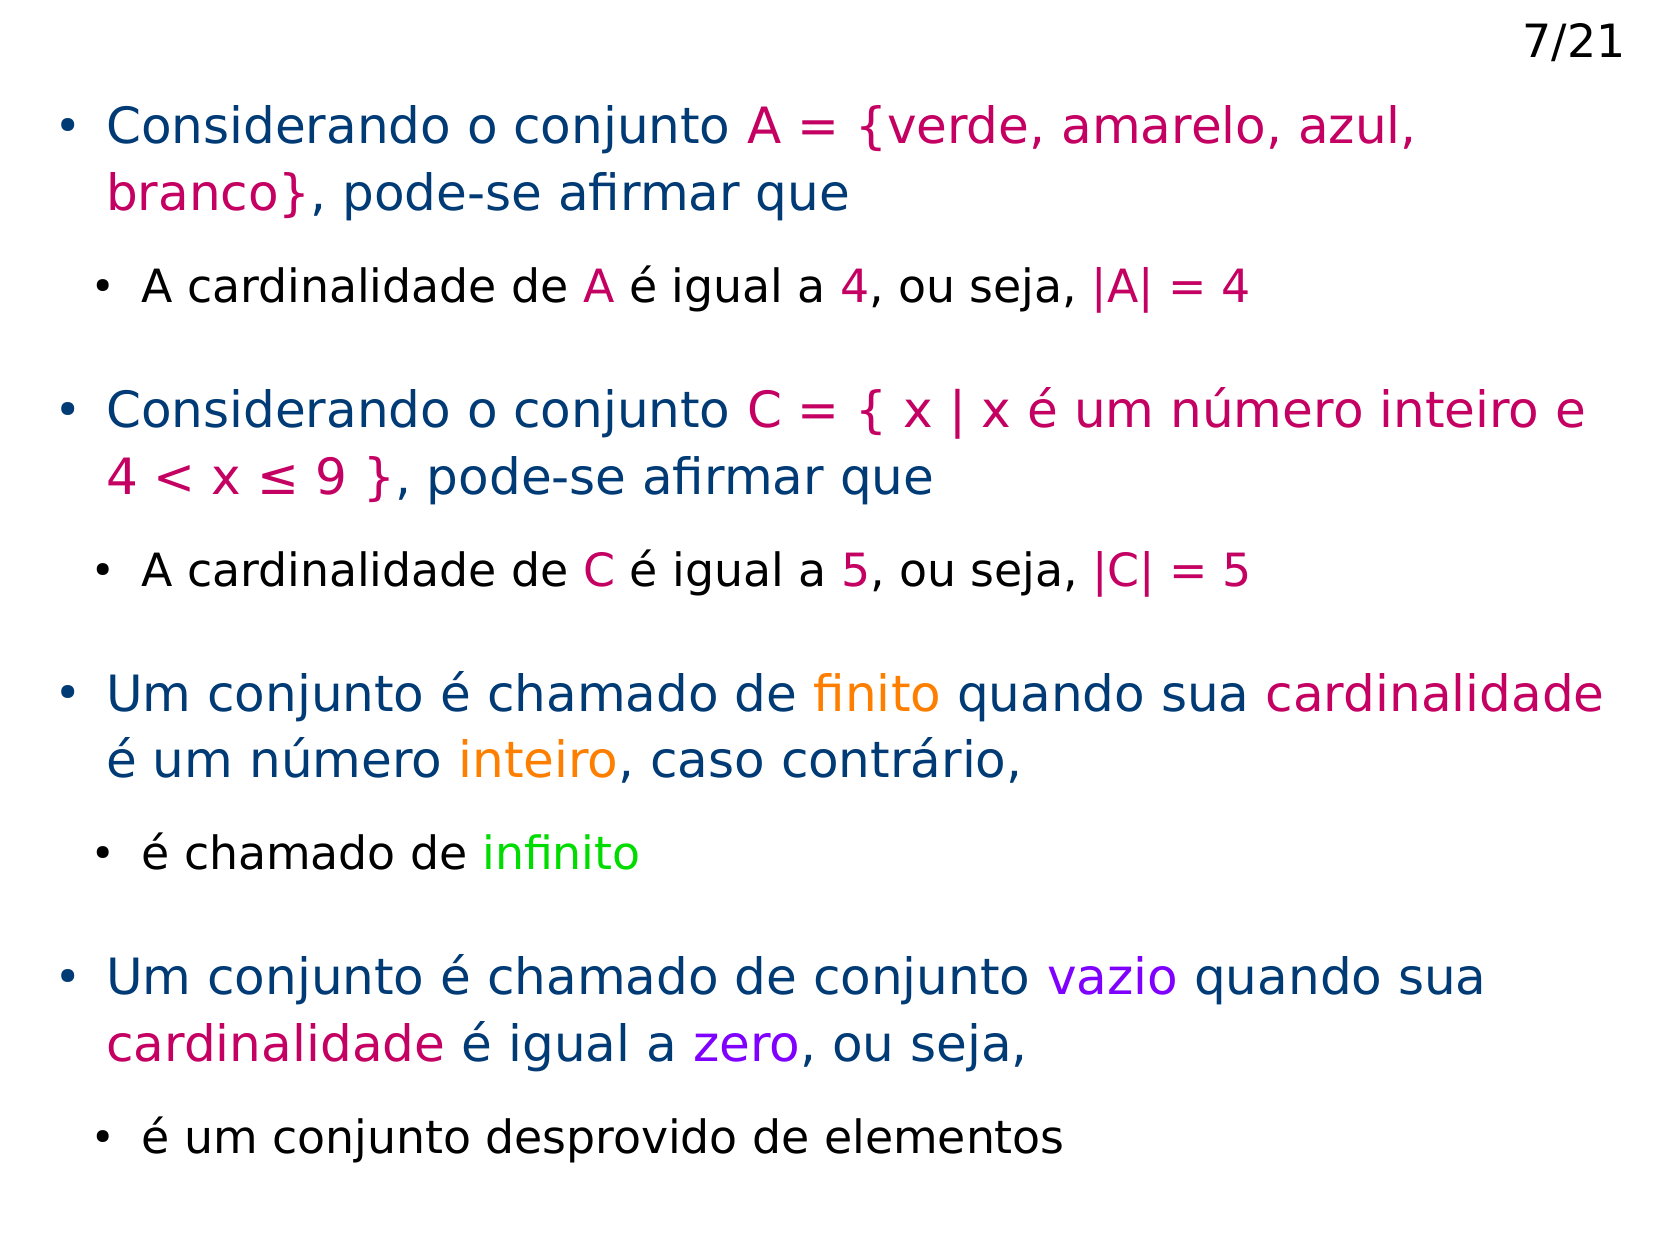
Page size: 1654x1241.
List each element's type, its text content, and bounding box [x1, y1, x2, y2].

list Considerando o conjunto A = {verde, amarelo, azul, branco}, pode-se afirmar que A cardinalidade de A é igual a 4, ou seja, |A| = 4 Considerando o conjunto C = { x | x é um número inteiro e 4 < x ≤ 9 }, pode-se afirmar que A cardinalidade de C é igual a 5, ou seja, |C| = 5 Um conjunto é chamado de finito quando sua cardinalidade é um número inteiro, caso contrário, é chamado de infinito Um conjunto é chamado de conjunto vazio quando sua cardinalidade é igual a zero, ou seja, é um conjunto desprovido de elementos [59, 88, 1625, 1211]
